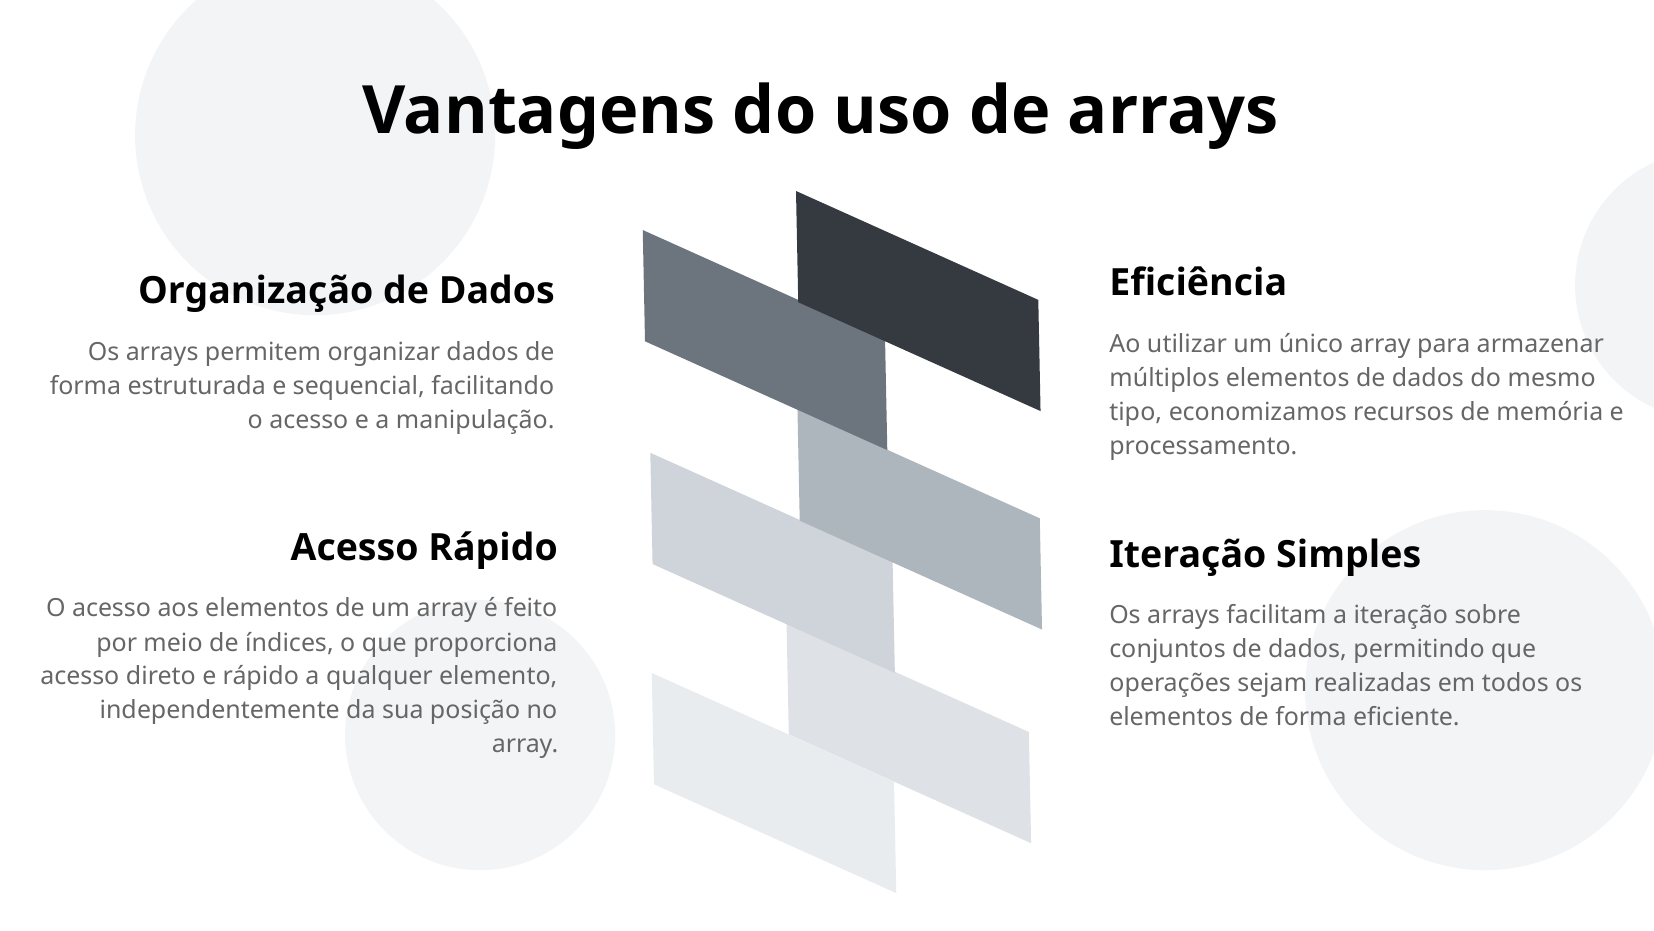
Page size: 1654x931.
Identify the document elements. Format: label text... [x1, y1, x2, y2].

text_box Os arrays permitem organizar dados de forma estruturada e sequencial, facilitando o acesso e a manipulação. [15, 326, 571, 449]
text_box Os arrays facilitam a iteração sobre conjuntos de dados, permitindo que operações sejam realizadas em todos os elementos de forma eficiente. [1094, 589, 1650, 741]
text_box Iteração Simples [1094, 519, 1477, 637]
text_box Eficiência [1094, 248, 1425, 314]
text_box Ao utilizar um único array para armazenar múltiplos elementos de dados do mesmo tipo, economizamos recursos de memória e processamento. [1094, 318, 1650, 470]
text_box Organização de Dados [118, 255, 571, 373]
text_box O acesso aos elementos de um array é feito por meio de índices, o que proporciona acesso direto e rápido a qualquer elemento, independentemente da sua posição no array. [18, 582, 574, 768]
title Vantagens do uso de arrays [76, 29, 1565, 185]
text_box Acesso Rápido [243, 512, 574, 579]
